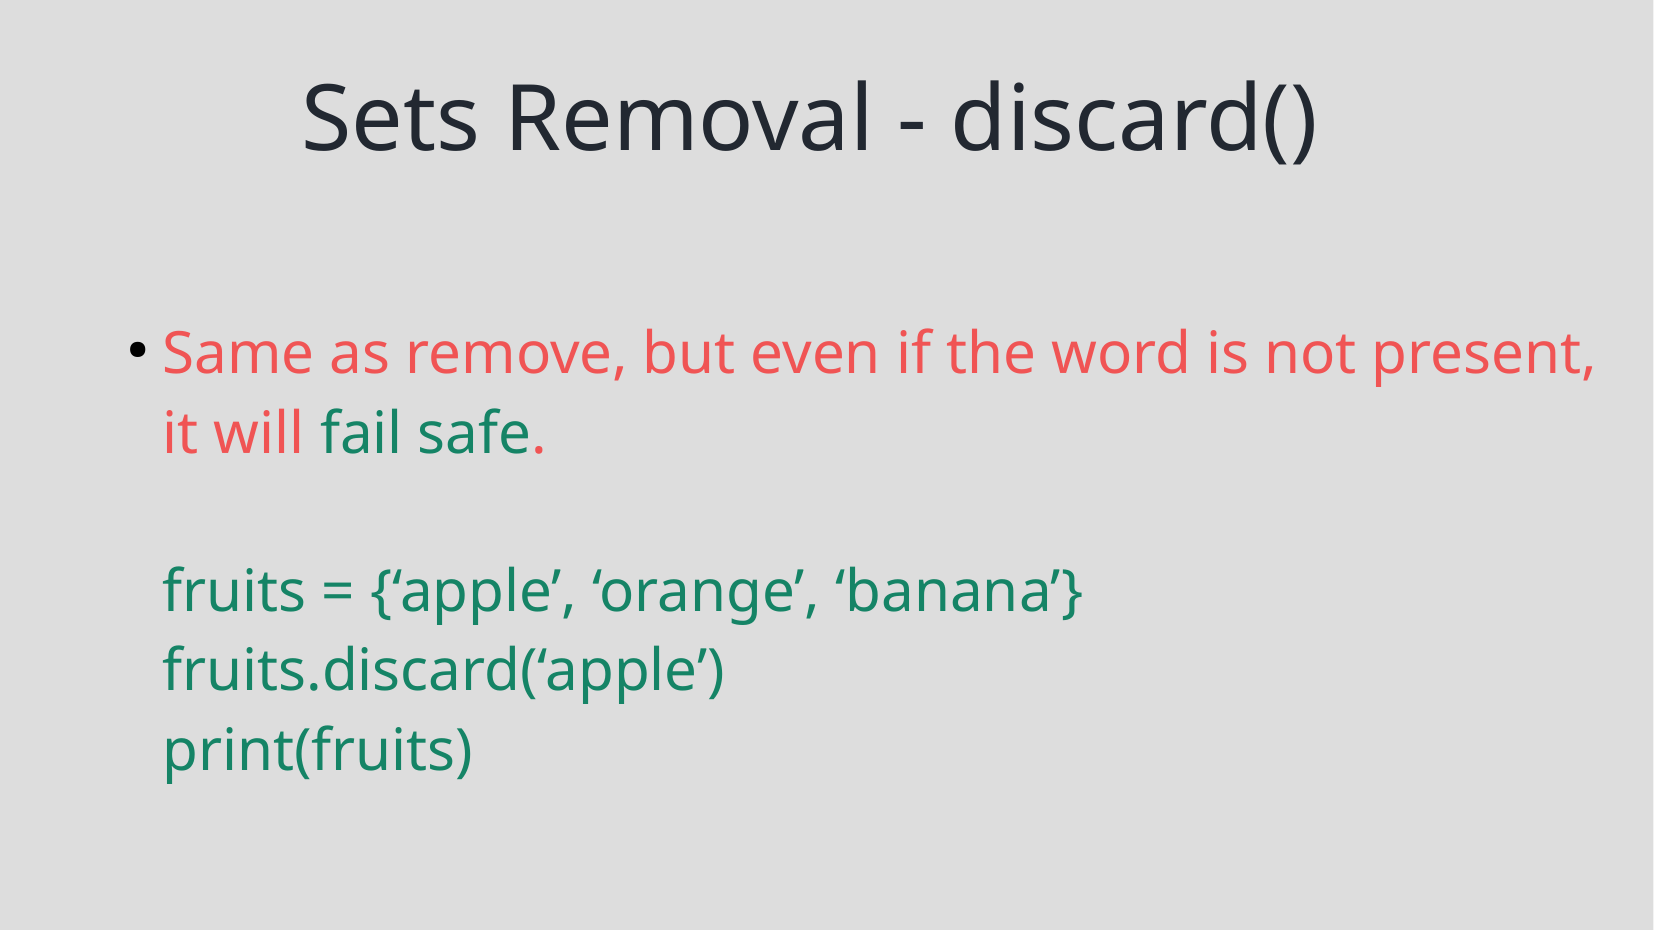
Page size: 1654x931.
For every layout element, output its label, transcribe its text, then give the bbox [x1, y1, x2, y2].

text_box Same as remove, but even if the word is not present, it will fail safe. fruits = {‘apple’, ‘orange’, ‘banana’} fruits.discard(‘apple’) print(fruits) [112, 225, 1613, 816]
title Sets Removal - discard() [82, 37, 1538, 193]
